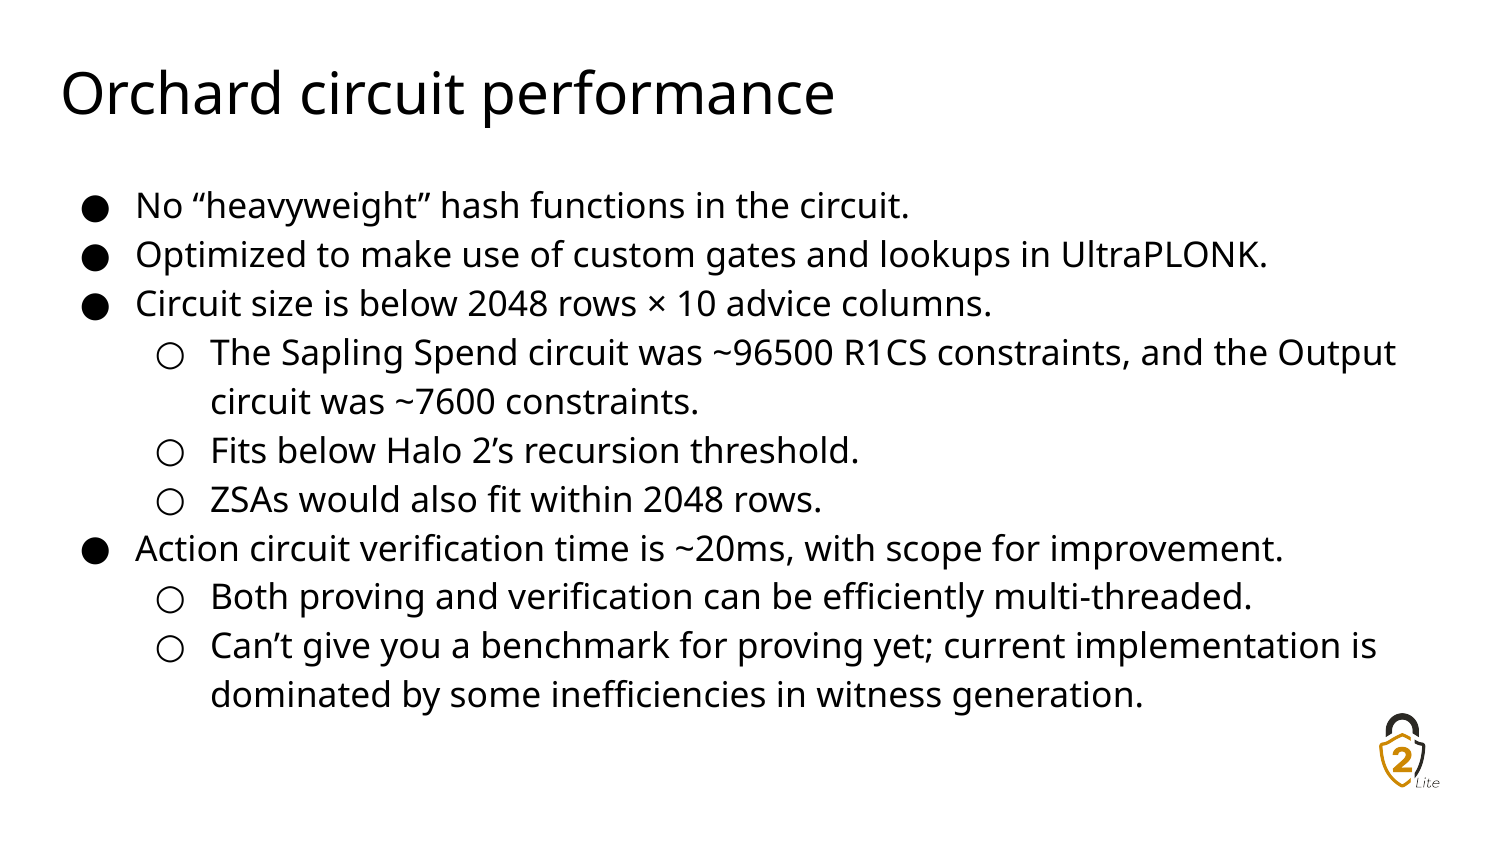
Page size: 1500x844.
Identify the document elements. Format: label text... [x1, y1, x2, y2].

text_box No “heavyweight” hash functions in the circuit. Optimized to make use of custom gates and lookups in UltraPLONK. Circuit size is below 2048 rows × 10 advice columns. The Sapling Spend circuit was ~96500 R1CS constraints, and the Output circuit was ~7600 constraints. Fits below Halo 2’s recursion threshold. ZSAs would also fit within 2048 rows. Action circuit verification time is ~20ms, with scope for improvement. Both proving and verification can be efficiently multi-threaded. Can’t give you a benchmark for proving yet; current implementation is dominated by some inefficiencies in witness generation. [59, 176, 1409, 758]
picture [1379, 713, 1440, 788]
title Orchard circuit performance [60, 56, 1434, 151]
